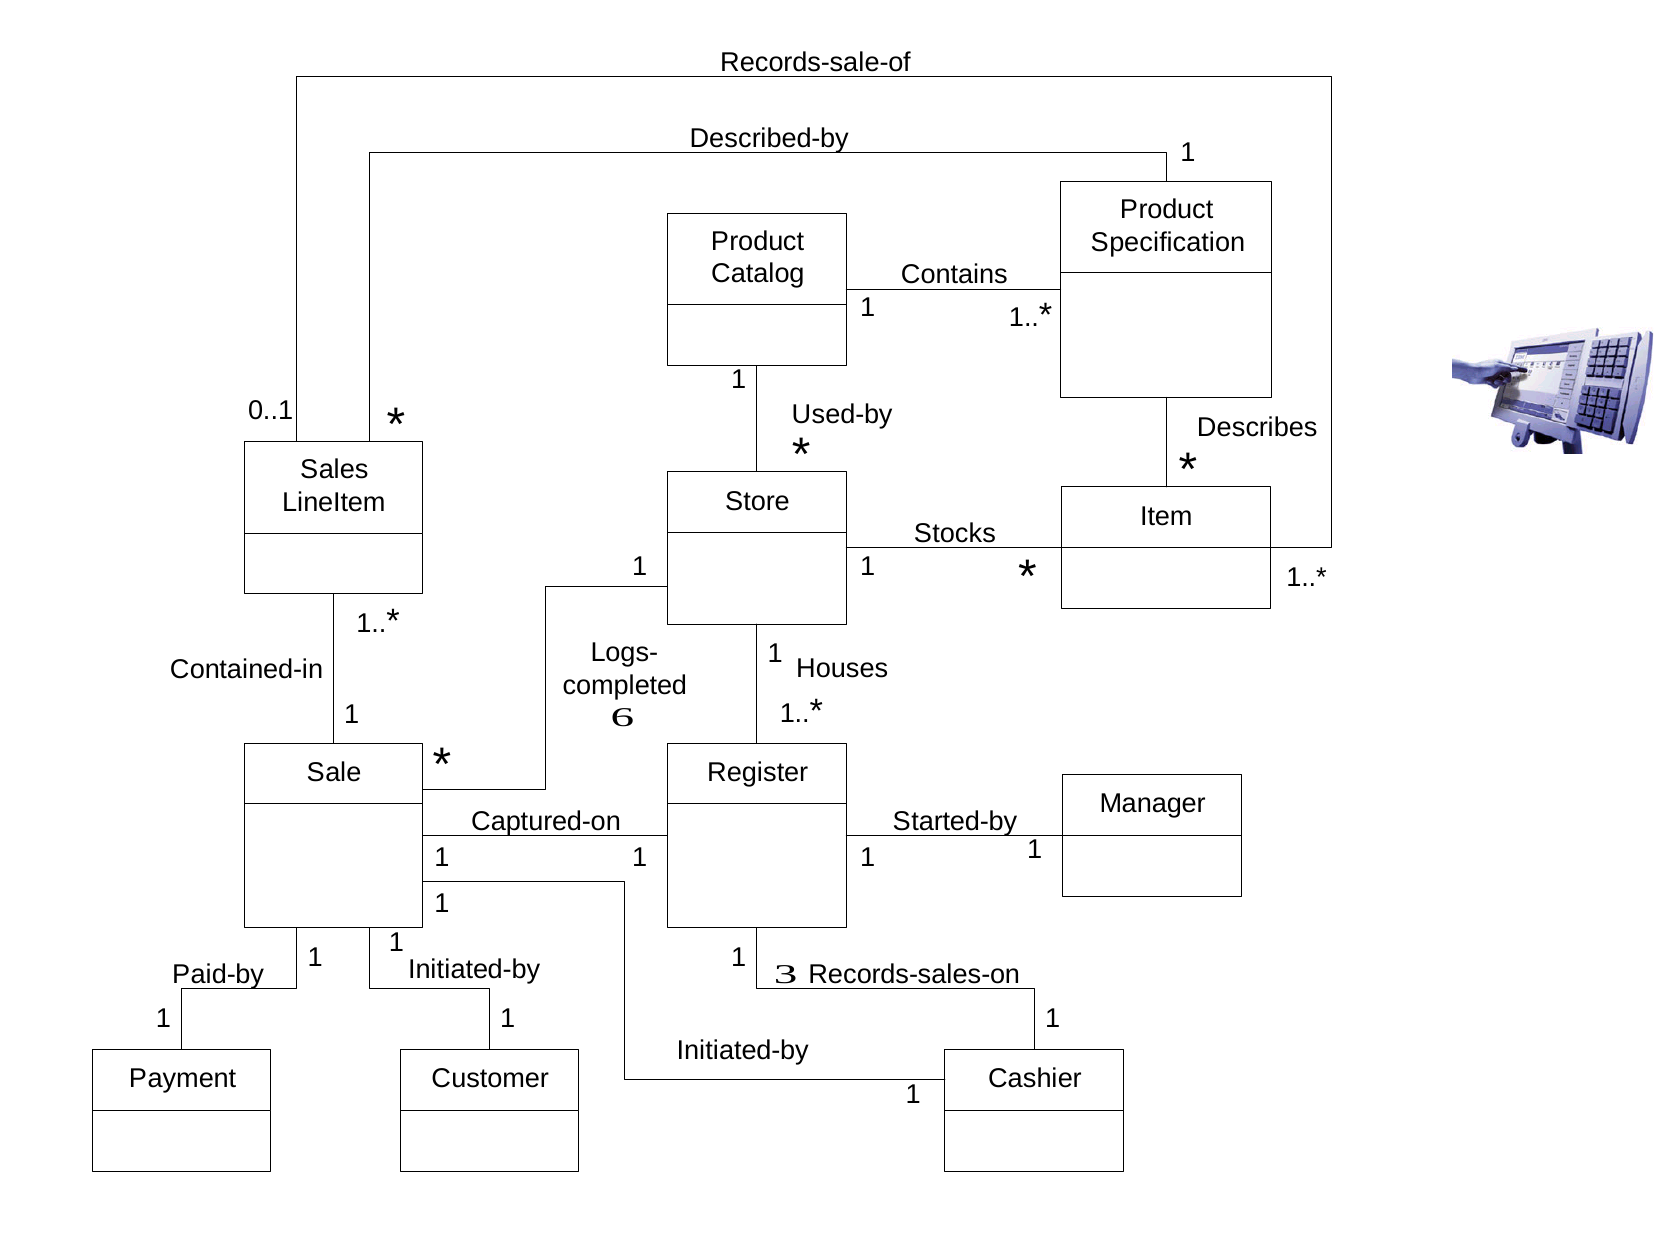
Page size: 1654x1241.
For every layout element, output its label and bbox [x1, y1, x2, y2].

picture [90, 47, 1368, 1173]
picture [1451, 326, 1654, 455]
